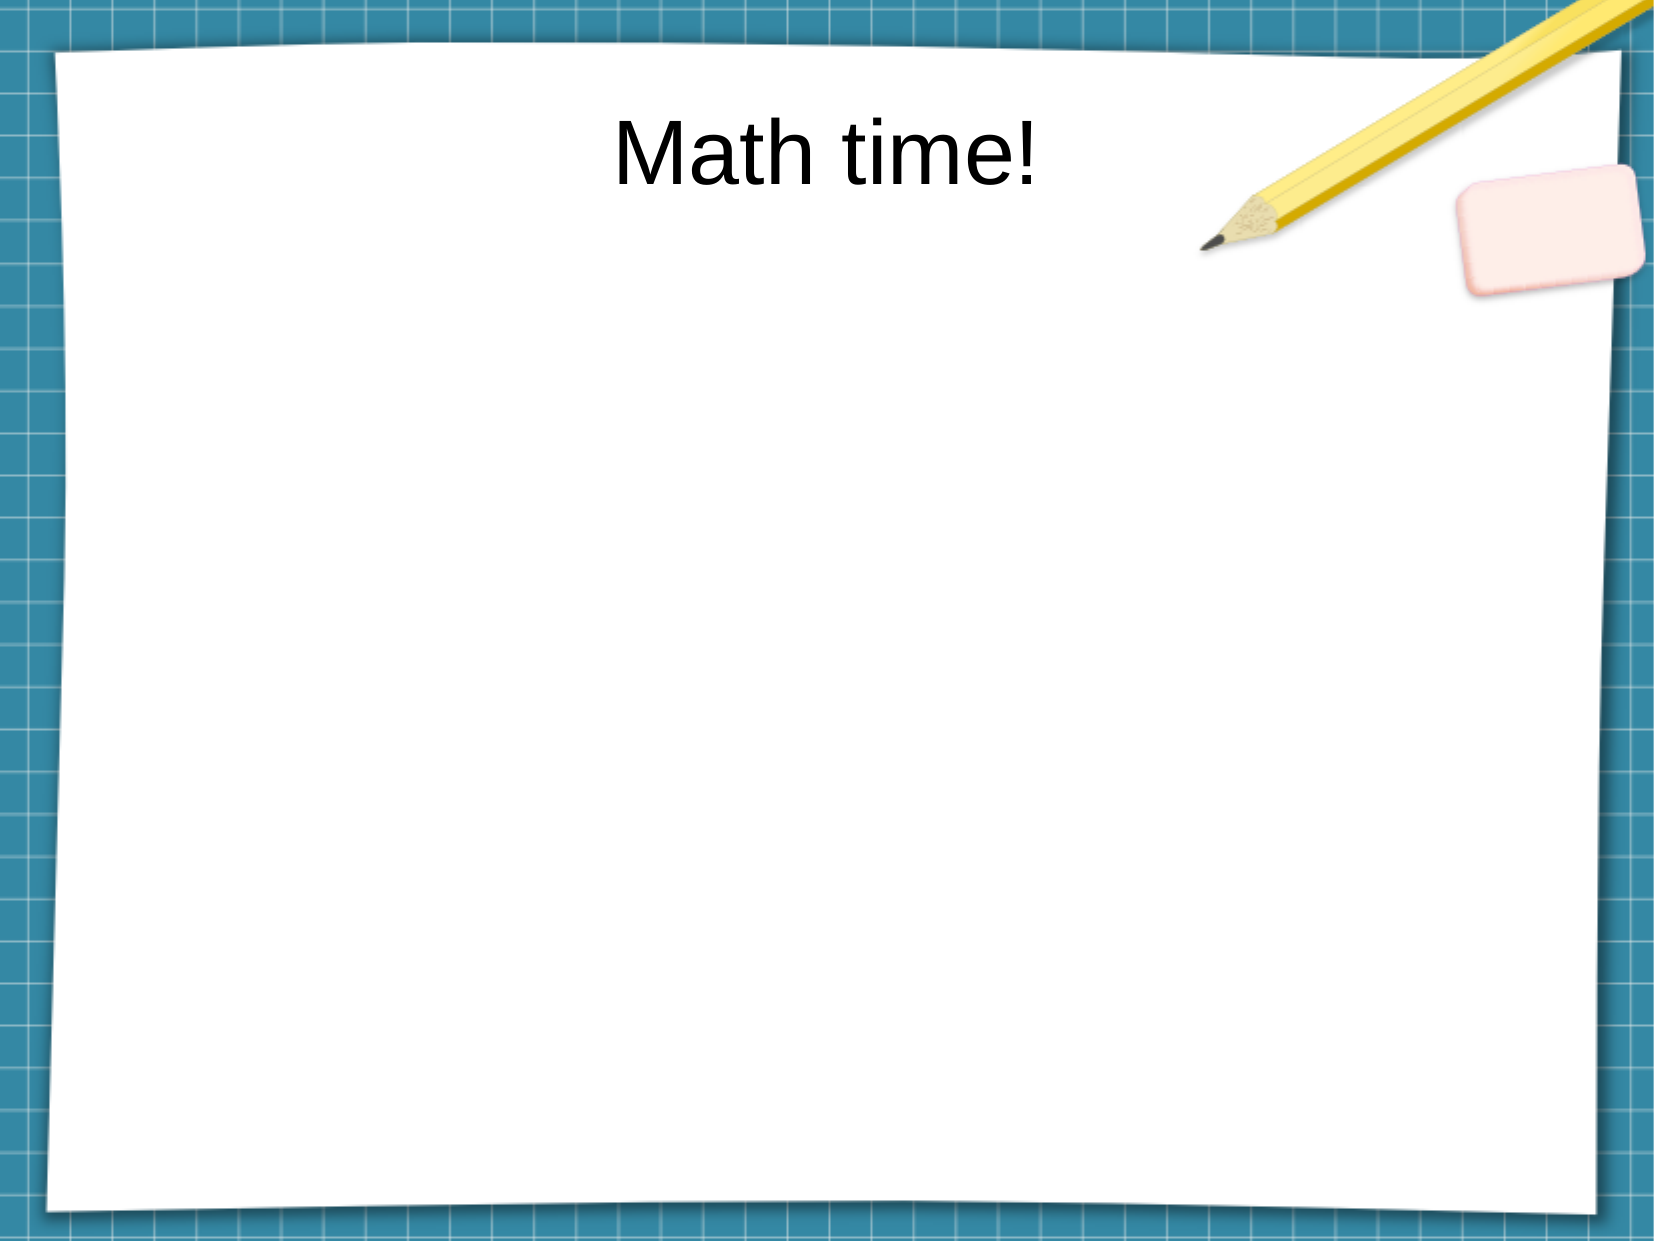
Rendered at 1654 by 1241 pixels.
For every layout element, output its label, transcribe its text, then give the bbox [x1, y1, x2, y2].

picture [0, 0, 1654, 1241]
title Math time! [82, 49, 1571, 257]
